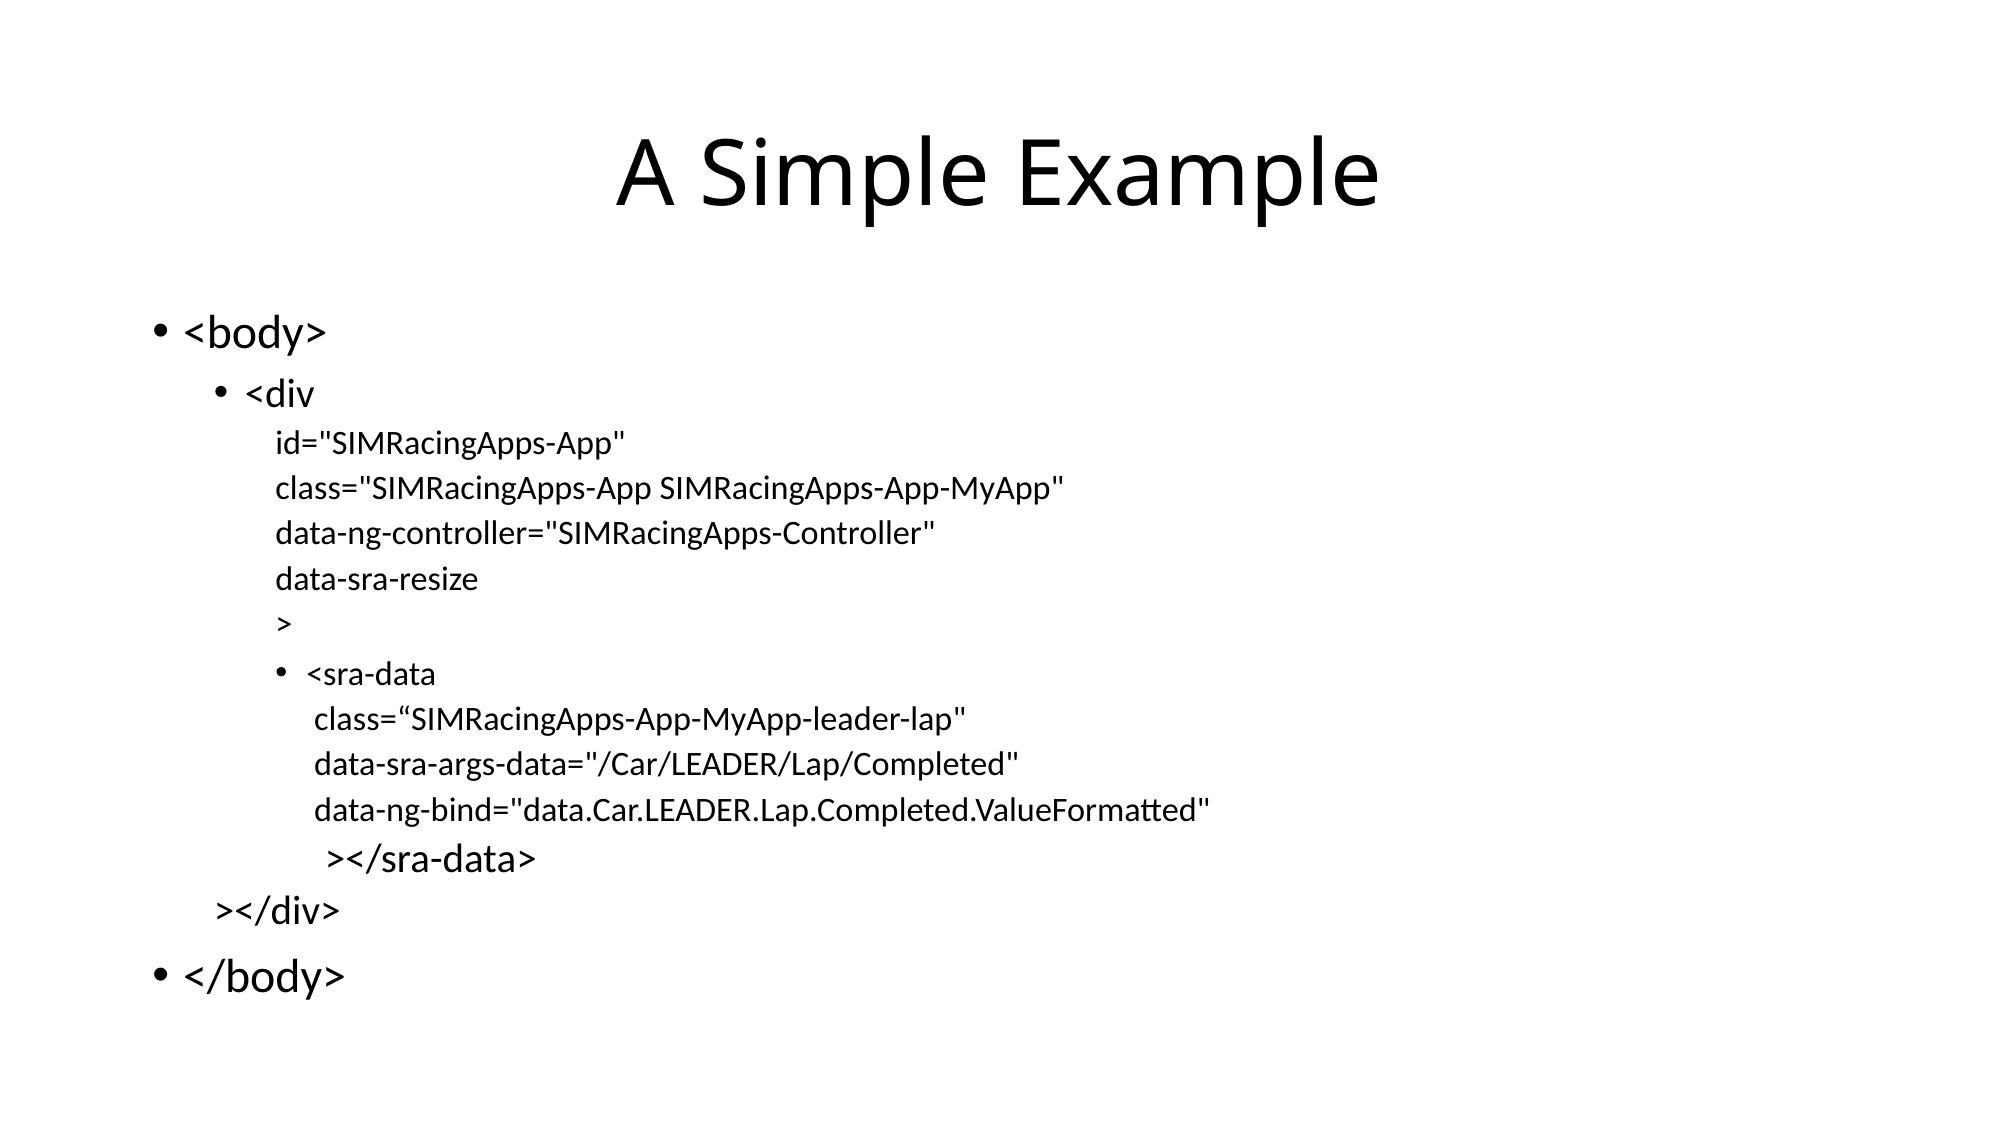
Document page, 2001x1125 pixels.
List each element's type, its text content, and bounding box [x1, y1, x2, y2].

title A Simple Example [137, 59, 1863, 278]
list <body> <div id="SIMRacingApps-App" class="SIMRacingApps-App SIMRacingApps-App-MyApp" data-ng-controller="SIMRacingApps-Controller" data-sra-resize > <sra-data class=“SIMRacingApps-App-MyApp-leader-lap" data-sra-args-data="/Car/LEADER/Lap/Completed" data-ng-bind="data.Car.LEADER.Lap.Completed.ValueFormatted" ></sra-data> ></div> </body> [137, 299, 1863, 1014]
